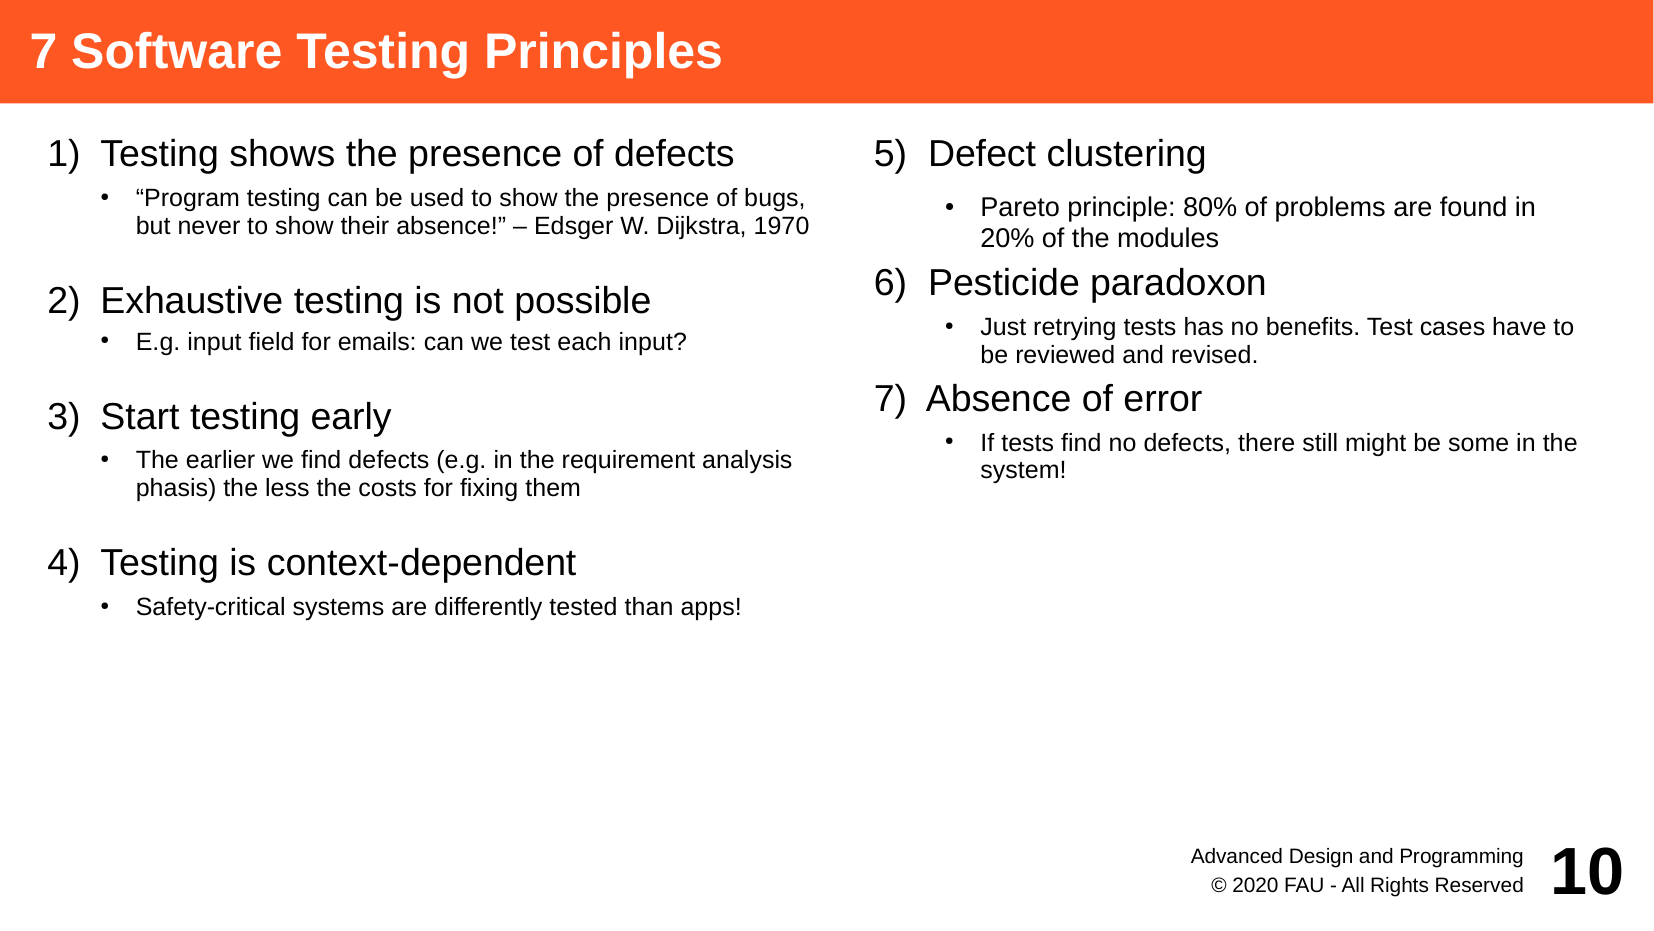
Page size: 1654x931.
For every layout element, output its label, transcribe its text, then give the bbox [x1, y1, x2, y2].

list 5) Defect clustering Pareto principle: 80% of problems are found in 20% of the modules 6) Pesticide paradoxon Just retrying tests has no benefits. Test cases have to be reviewed and revised. 7) Absence of error If tests find no defects, there still might be some in the system! [874, 132, 1580, 901]
title 7 Software Testing Principles [0, 0, 1654, 104]
list Testing shows the presence of defects “Program testing can be used to show the presence of bugs, but never to show their absence!” – Edsger W. Dijkstra, 1970 Exhaustive testing is not possible E.g. input field for emails: can we test each input? Start testing early The earlier we find defects (e.g. in the requirement analysis phasis) the less the costs for fixing them Testing is context-dependent Safety-critical systems are differently tested than apps! [29, 132, 841, 811]
